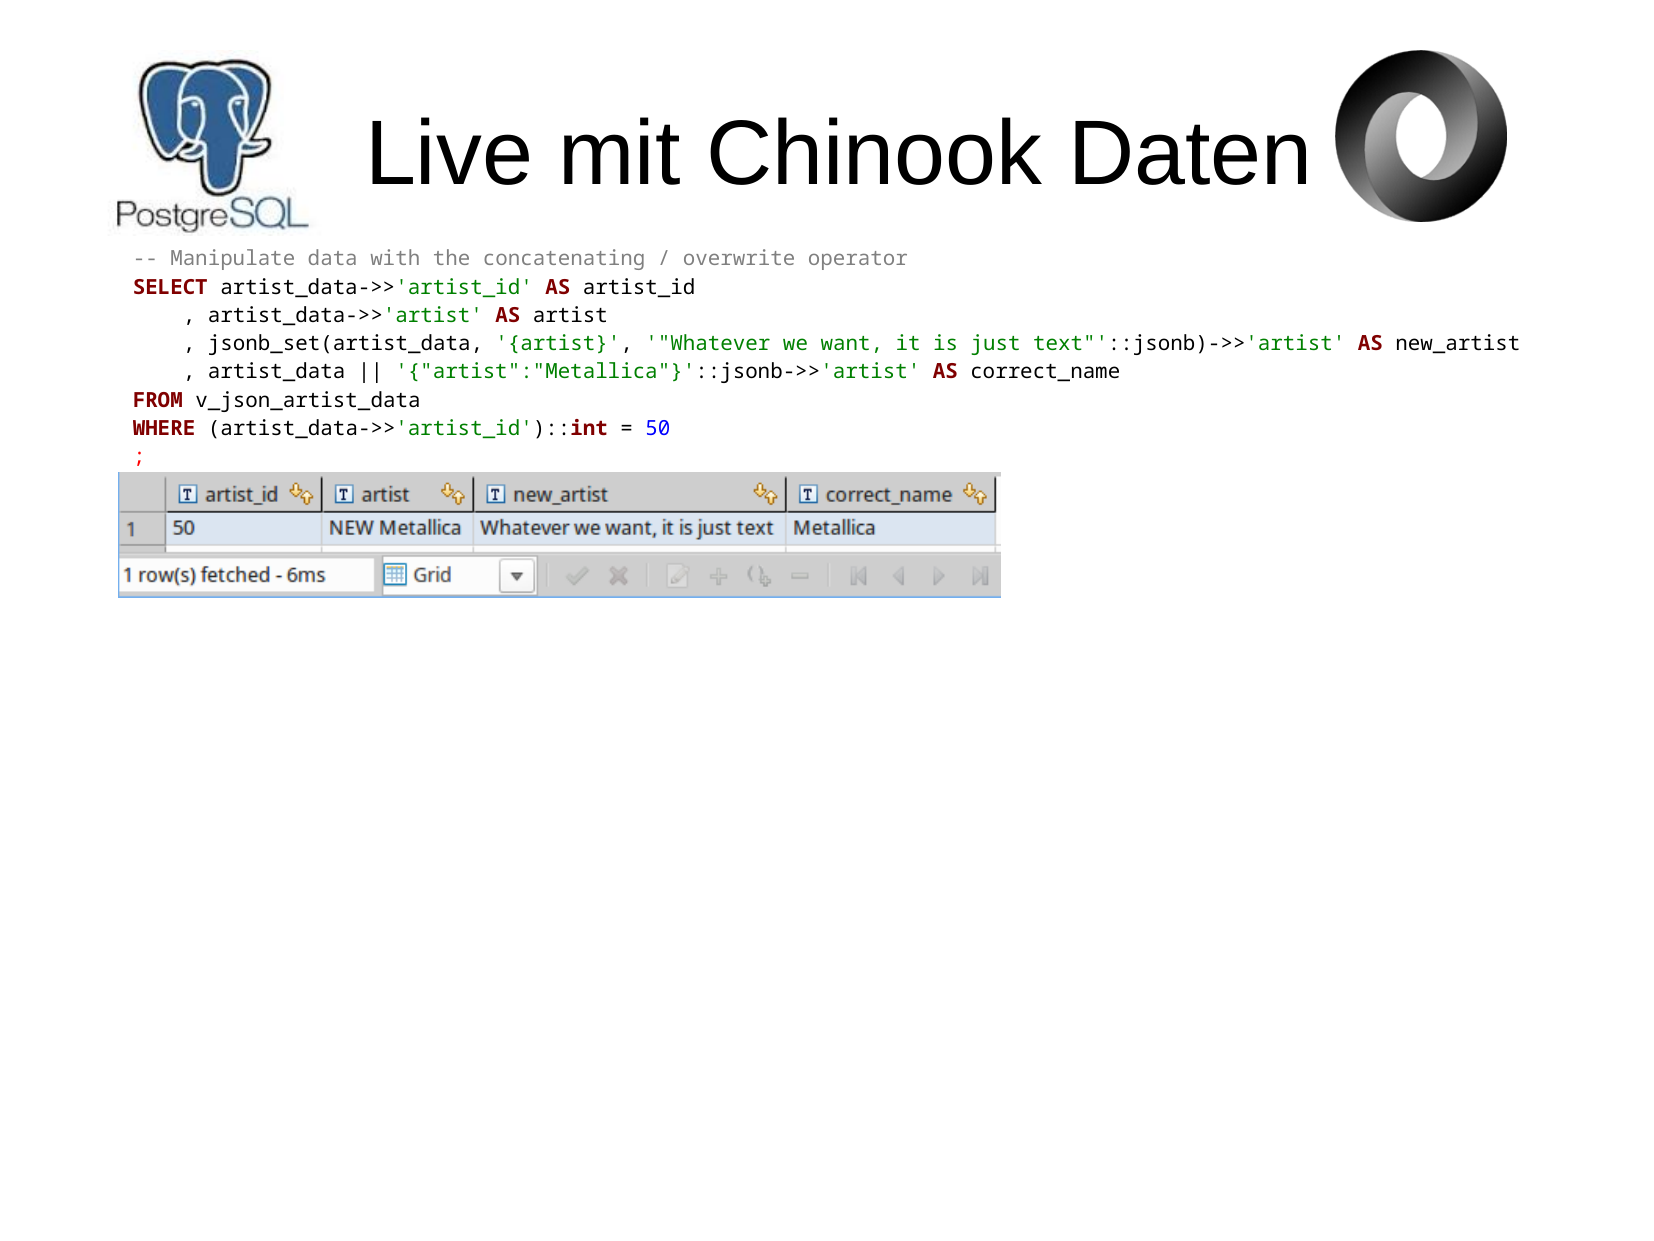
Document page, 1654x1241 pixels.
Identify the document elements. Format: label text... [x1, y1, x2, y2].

picture [58, 50, 356, 237]
text_box -- Manipulate data with the concatenating / overwrite operator SELECT artist_data->>'artist_id' AS artist_id , artist_data->>'artist' AS artist , jsonb_set(artist_data, '{artist}', '"Whatever we want, it is just text"'::jsonb)->>'artist' AS new_artist , artist_data || '{"artist":"Metallica"}'::jsonb->>'artist' AS correct_name FROM v_json_artist_data WHERE (artist_data->>'artist_id')::int = 50 ; [118, 236, 1607, 448]
picture [1335, 50, 1507, 222]
picture [118, 472, 1001, 598]
title Live mit Chinook Daten [82, 49, 1571, 257]
